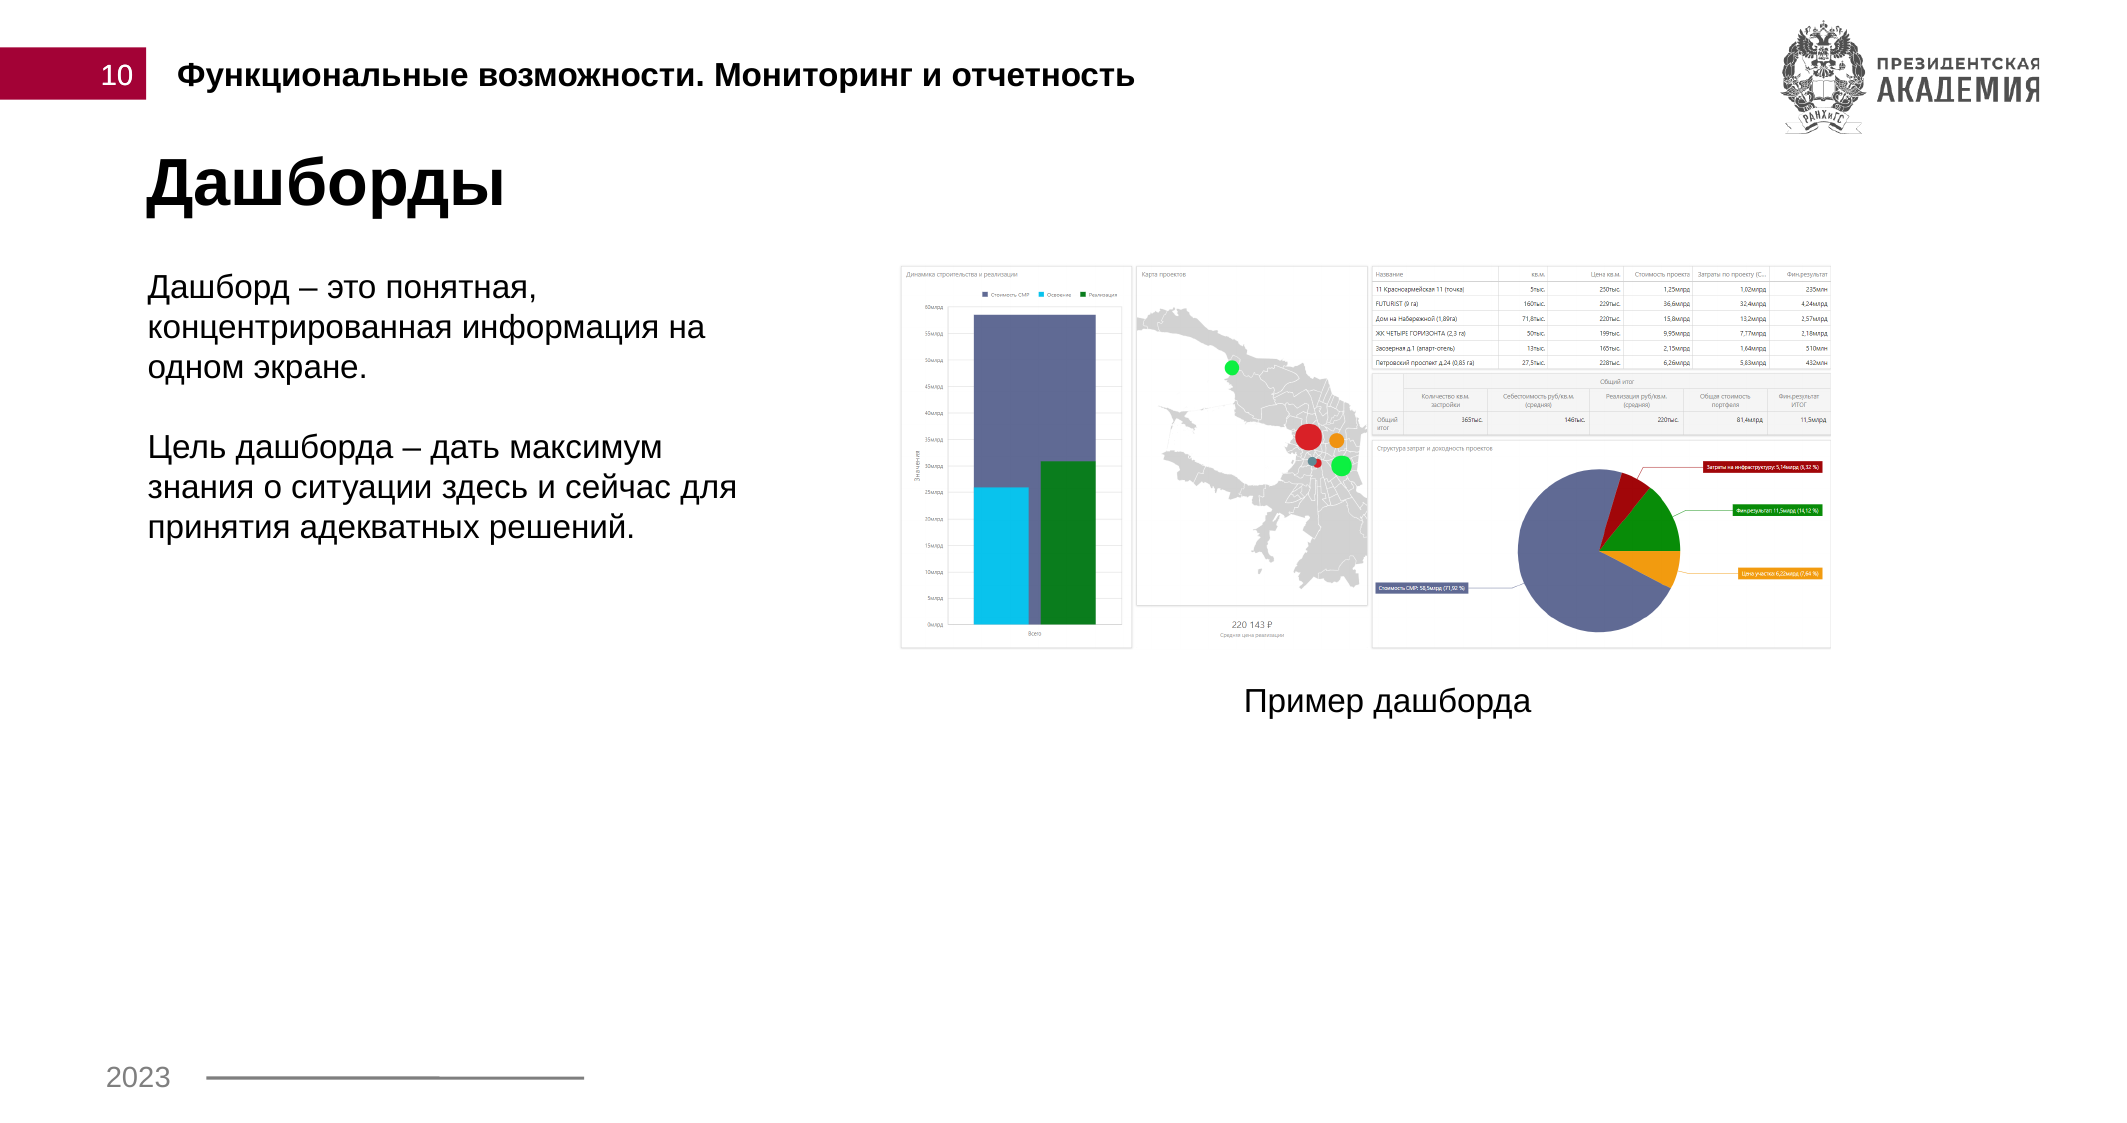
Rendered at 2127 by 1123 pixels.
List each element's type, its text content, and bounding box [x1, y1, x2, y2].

list Дашборд – это понятная, концентрированная информация на одном экране. Цель дашборда – дать максимум знания о ситуации здесь и сейчас для принятия адекватных решений. [147, 265, 768, 1004]
title Дашборды [146, 147, 1359, 232]
text_box Функциональные возможности. Мониторинг и отчетность [177, 43, 1447, 103]
picture [1780, 20, 2040, 134]
slide_number <номер> [27, 43, 149, 104]
picture [897, 263, 1831, 650]
list Пример дашборда [856, 679, 1920, 739]
